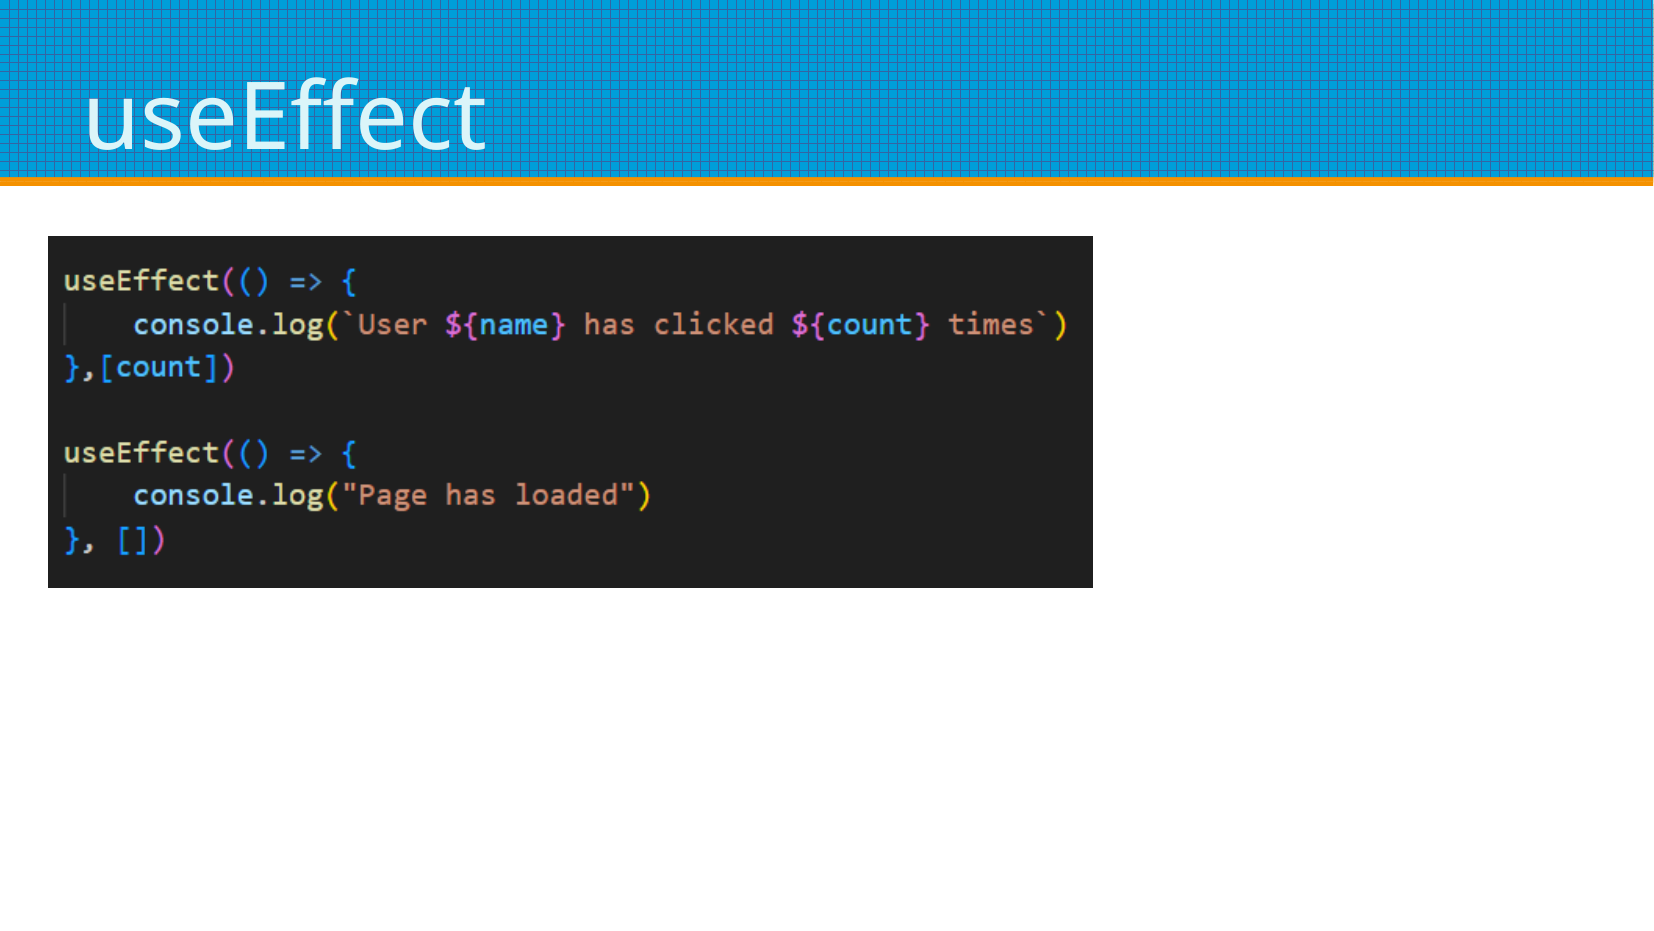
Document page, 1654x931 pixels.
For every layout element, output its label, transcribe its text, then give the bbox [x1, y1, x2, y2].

picture [48, 236, 1093, 588]
title useEffect [82, 14, 1571, 178]
